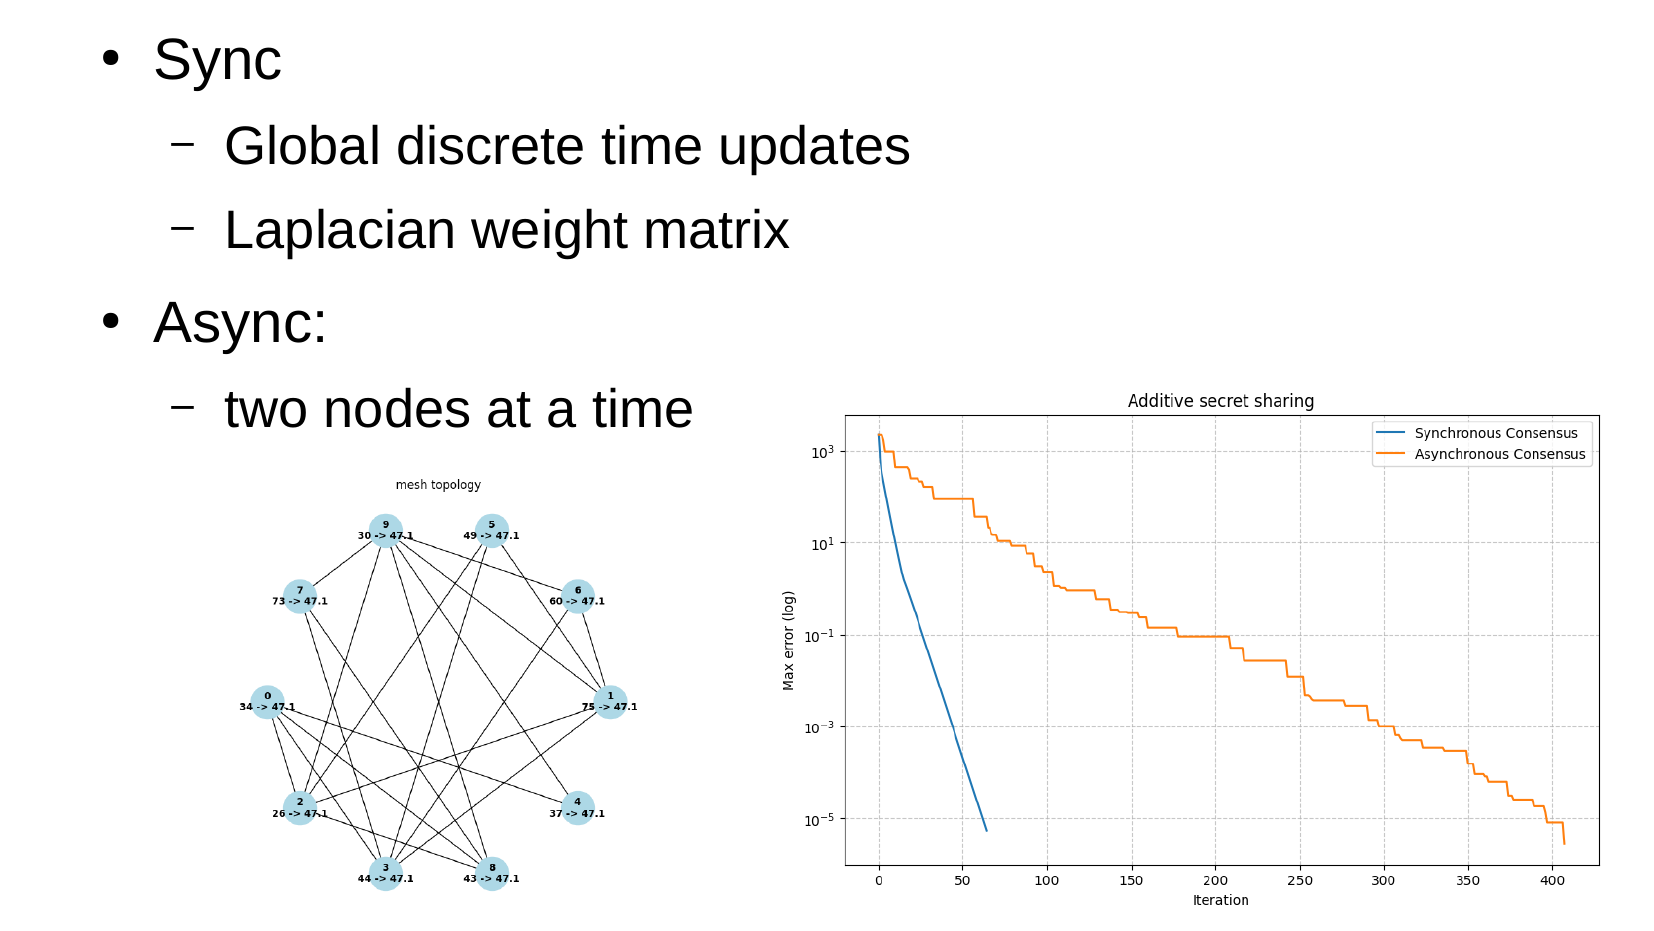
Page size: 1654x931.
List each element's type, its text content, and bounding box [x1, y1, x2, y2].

list Sync Global discrete time updates Laplacian weight matrix Async: two nodes at a time [82, 26, 1571, 721]
picture [773, 383, 1607, 916]
picture [224, 472, 652, 916]
